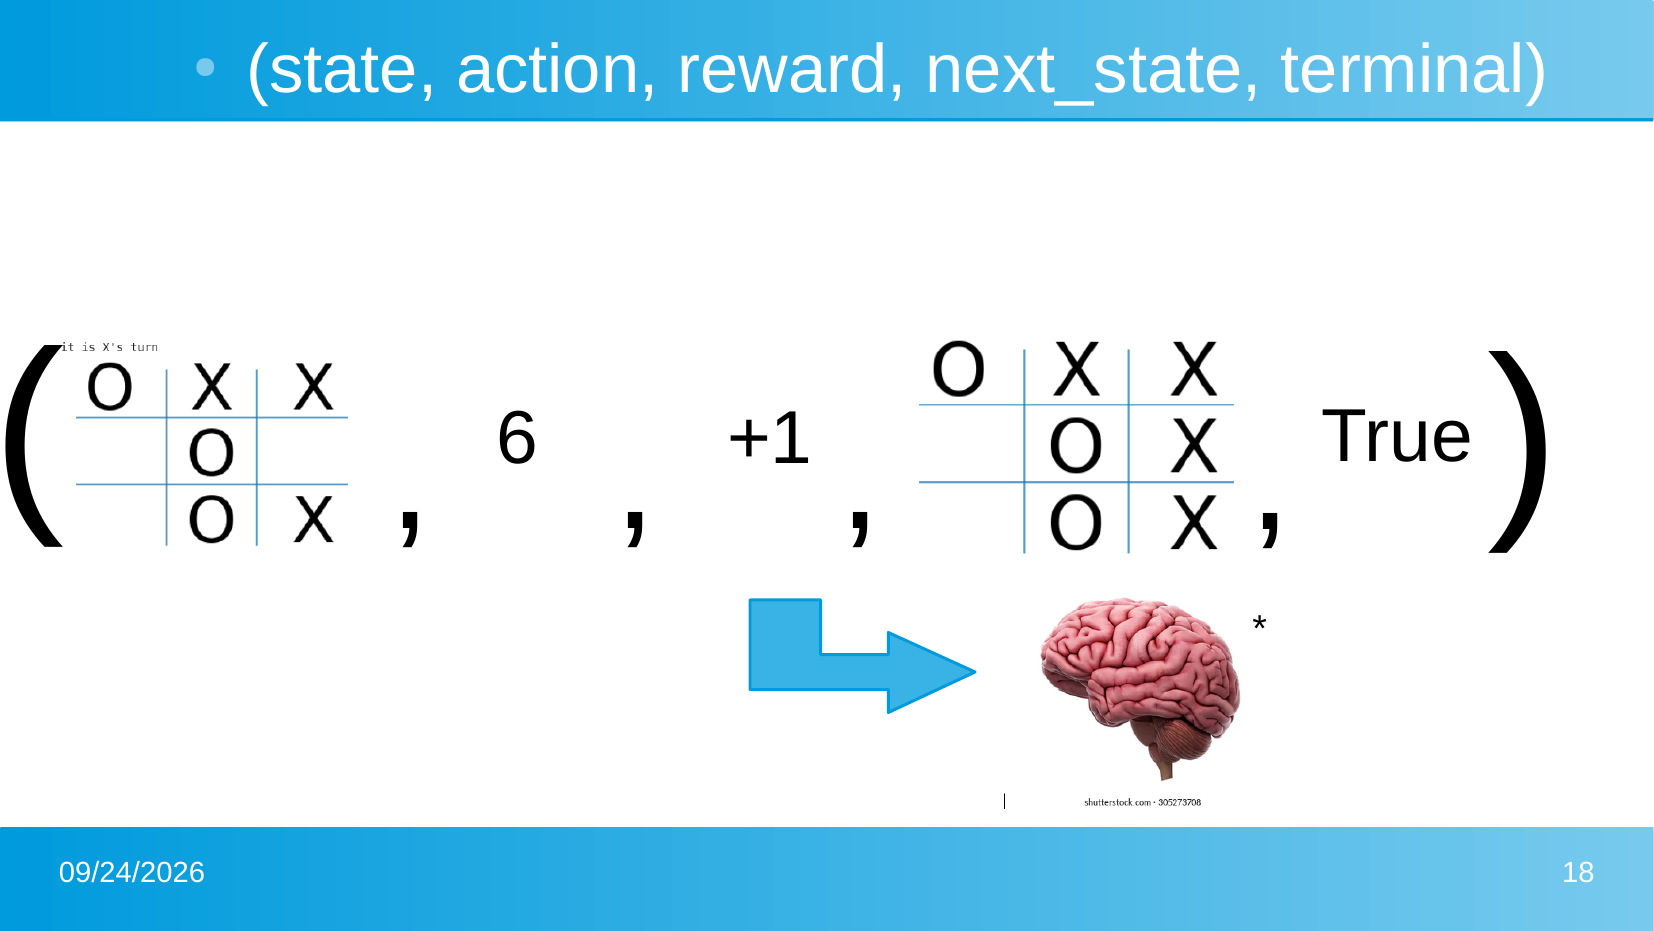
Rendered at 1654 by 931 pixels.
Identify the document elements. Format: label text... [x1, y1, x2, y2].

text_box True [1307, 385, 1473, 485]
picture [1004, 586, 1279, 809]
text_box , [825, 385, 897, 568]
title (state, action, reward, next_state, terminal) [59, 29, 1595, 108]
text_box [750, 599, 976, 713]
text_box +1 [712, 388, 825, 488]
text_box 6 [481, 388, 554, 488]
text_box , [600, 385, 672, 568]
text_box , [375, 385, 447, 568]
text_box * [1237, 600, 1282, 657]
picture [54, 337, 376, 563]
text_box , [1234, 385, 1307, 569]
text_box ( [0, 298, 80, 556]
text_box ) [1473, 305, 1576, 563]
picture [900, 334, 1251, 563]
